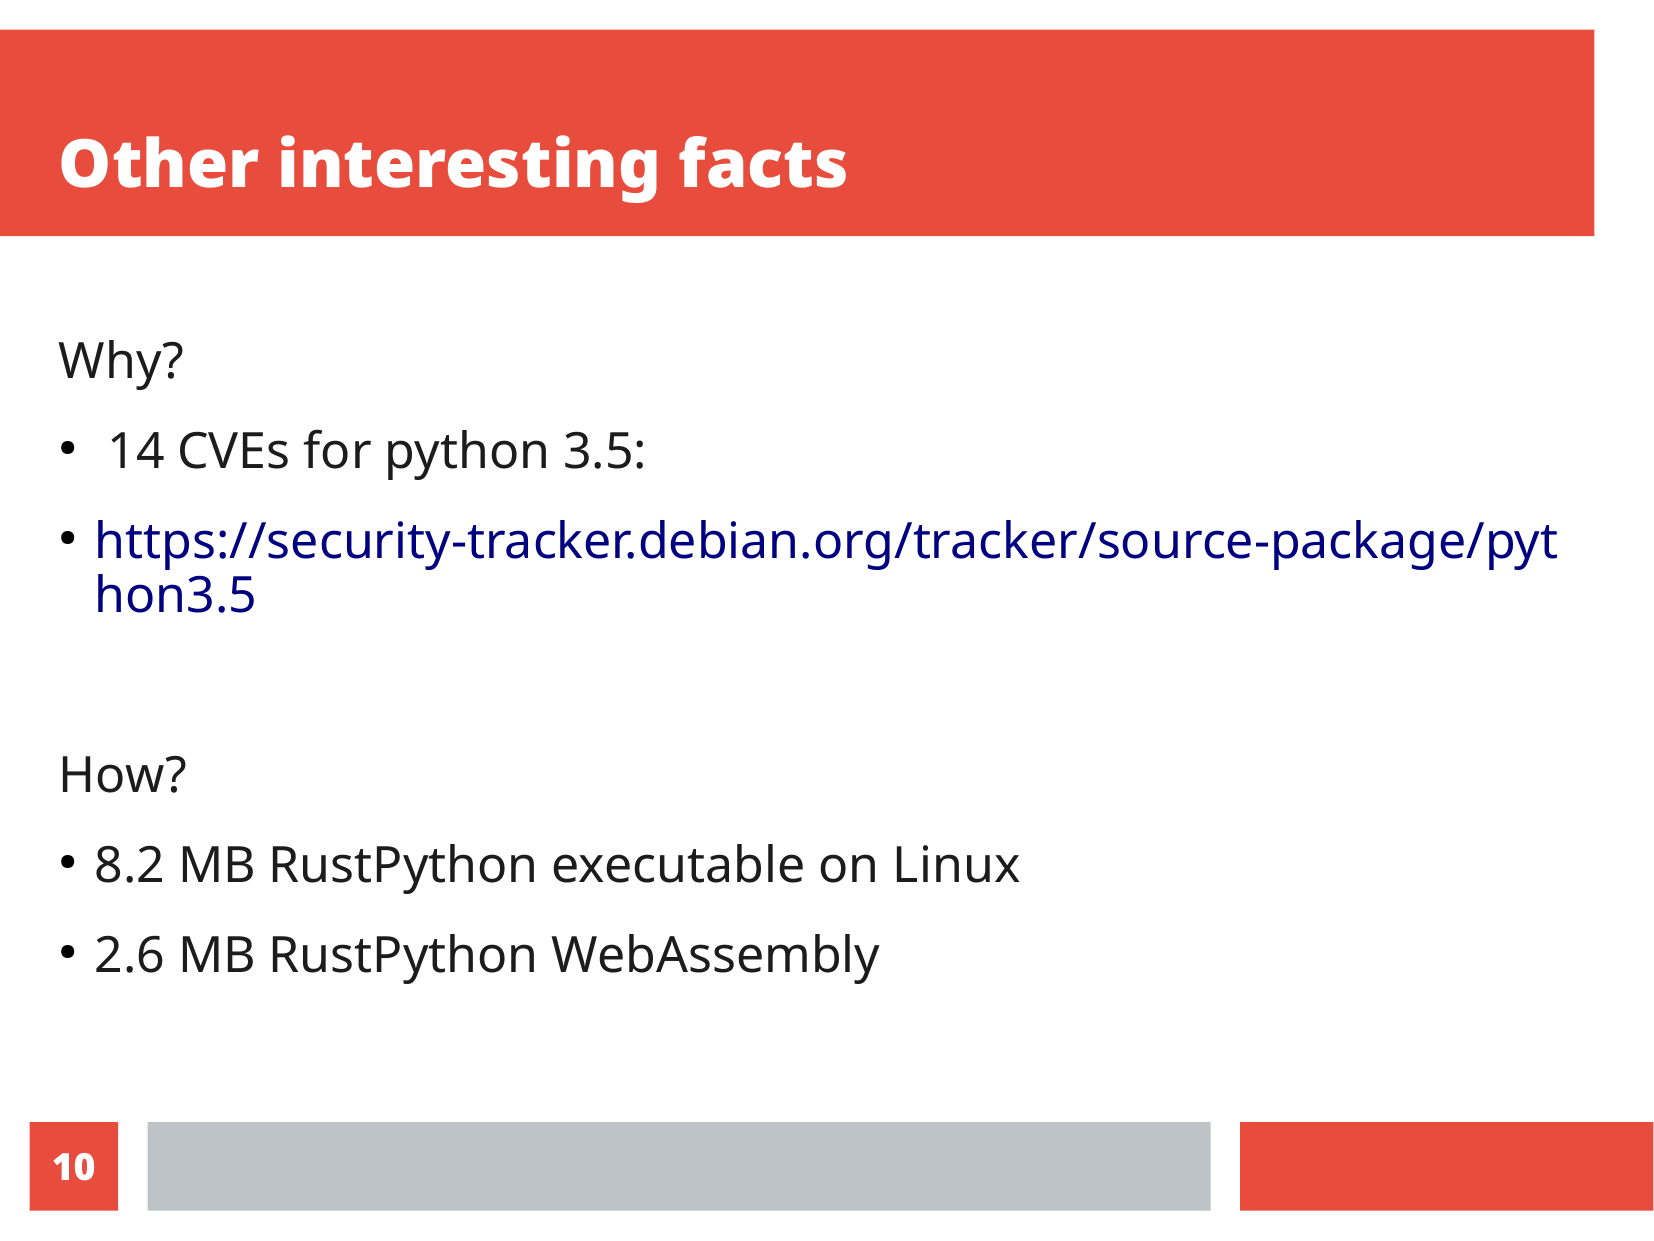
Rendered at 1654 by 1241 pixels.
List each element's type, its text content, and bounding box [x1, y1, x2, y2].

title Other interesting facts [59, 59, 1595, 207]
list Why? 14 CVEs for python 3.5: https://security-tracker.debian.org/tracker/source-package/python3.5 How? 8.2 MB RustPython executable on Linux 2.6 MB RustPython WebAssembly [59, 324, 1565, 1093]
